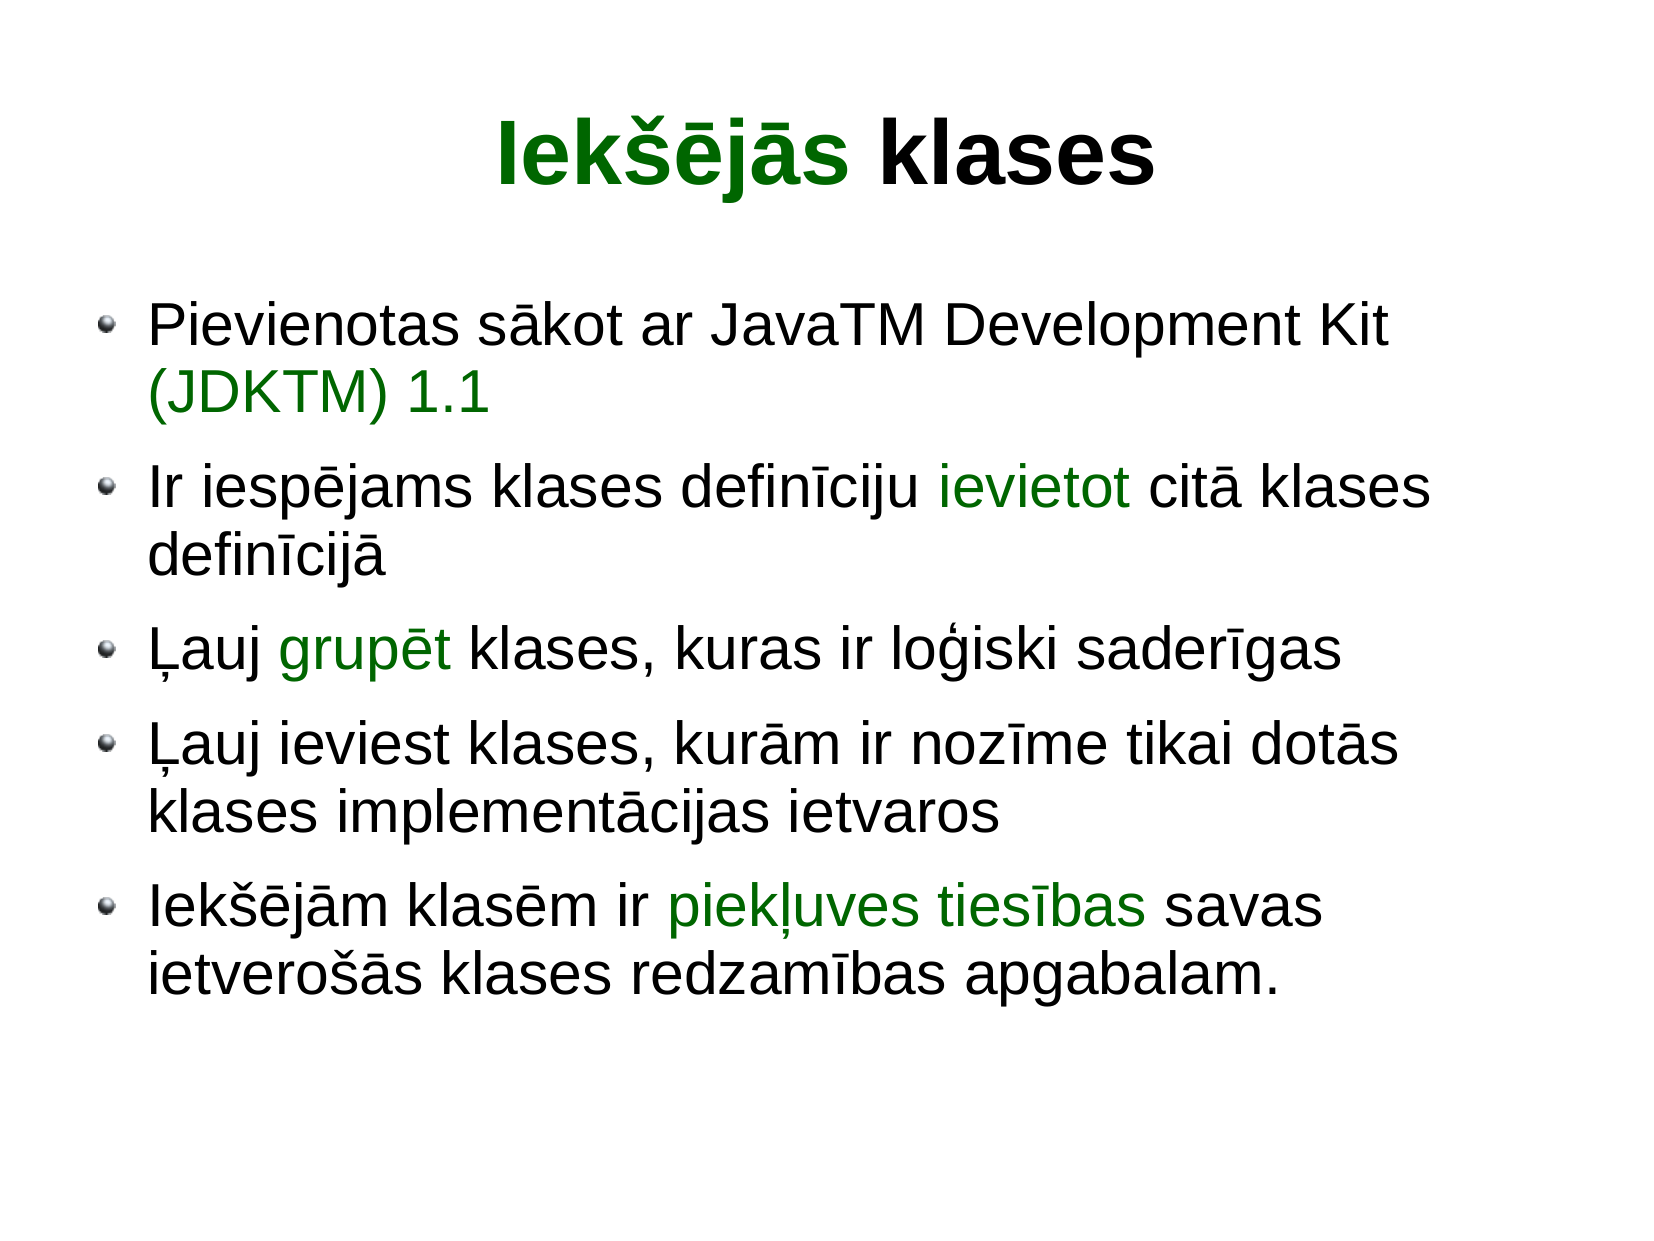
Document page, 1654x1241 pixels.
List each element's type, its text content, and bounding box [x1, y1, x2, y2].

title Iekšējās klases [82, 49, 1571, 257]
list Pievienotas sākot ar JavaTM Development Kit (JDKTM) 1.1 Ir iespējams klases definīciju ievietot citā klases definīcijā Ļauj grupēt klases, kuras ir loģiski saderīgas Ļauj ieviest klases, kurām ir nozīme tikai dotās klases implementācijas ietvaros Iekšējām klasēm ir piekļuves tiesības savas ietverošās klases redzamības apgabalam. [82, 290, 1538, 1010]
